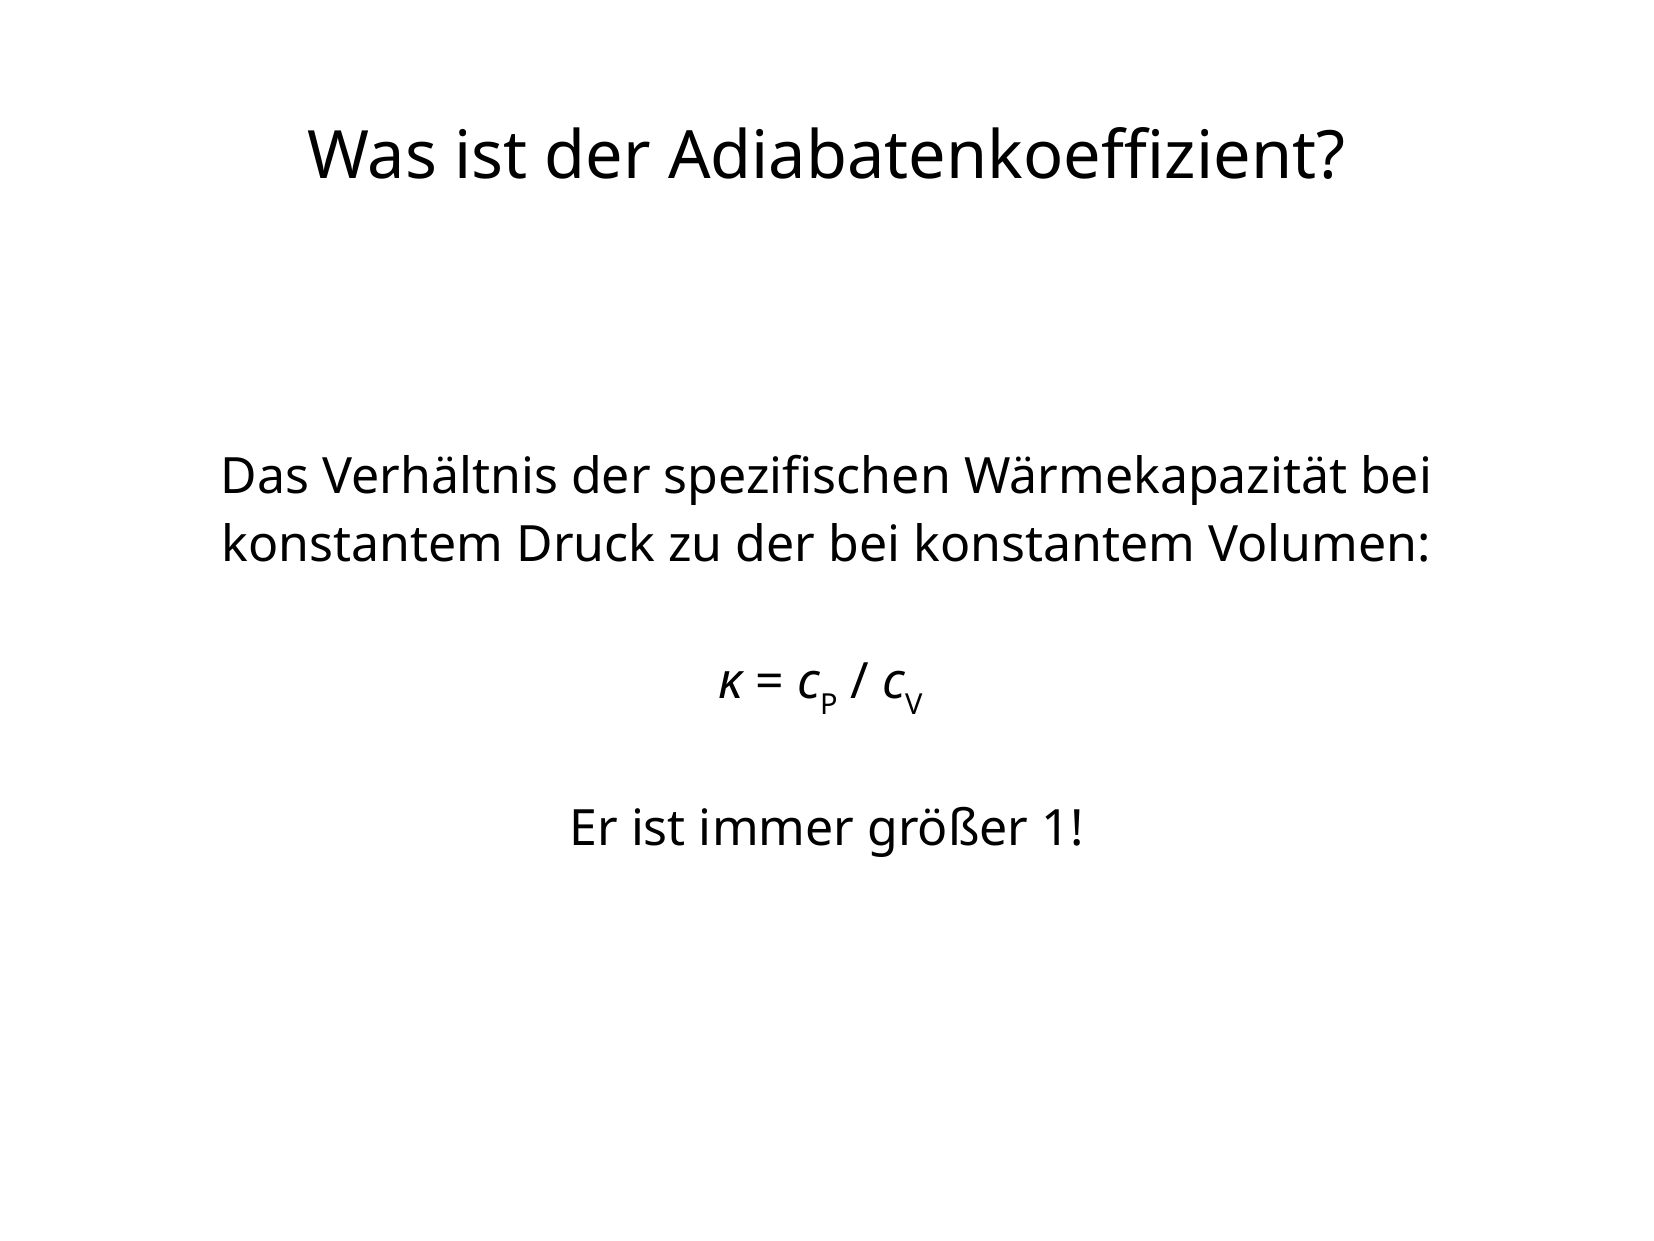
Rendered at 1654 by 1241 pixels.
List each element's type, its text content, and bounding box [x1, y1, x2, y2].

title Was ist der Adiabatenkoeffizient? [82, 49, 1571, 257]
subtitle Das Verhältnis der spezifischen Wärmekapazität bei konstantem Druck zu der bei konstantem Volumen: κ = cP / cV Er ist immer größer 1! [82, 290, 1571, 1010]
